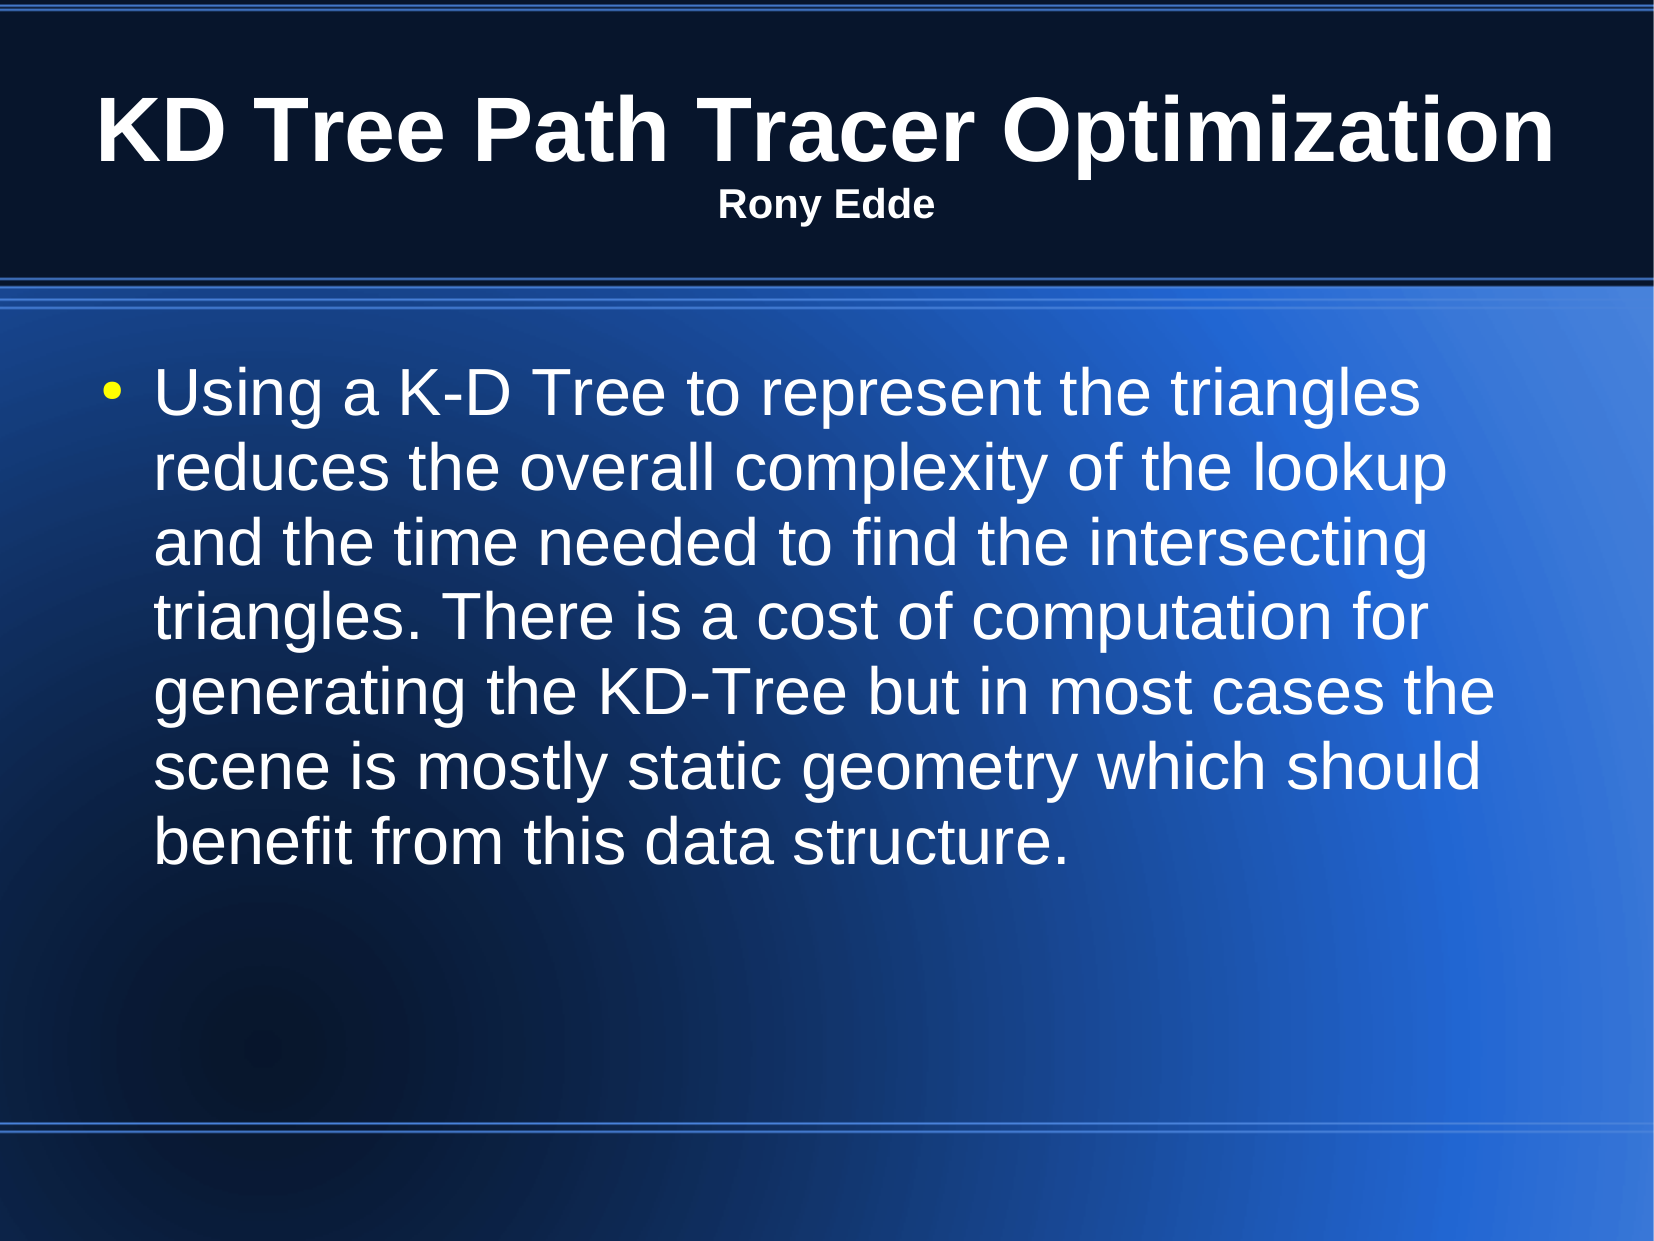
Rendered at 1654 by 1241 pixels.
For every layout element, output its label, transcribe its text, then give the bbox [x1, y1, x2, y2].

list Using a K-D Tree to represent the triangles reduces the overall complexity of the lookup and the time needed to find the intersecting triangles. There is a cost of computation for generating the KD-Tree but in most cases the scene is mostly static geometry which should benefit from this data structure. [82, 355, 1571, 1058]
title KD Tree Path Tracer Optimization Rony Edde [82, 56, 1571, 250]
picture [0, 0, 1654, 1241]
